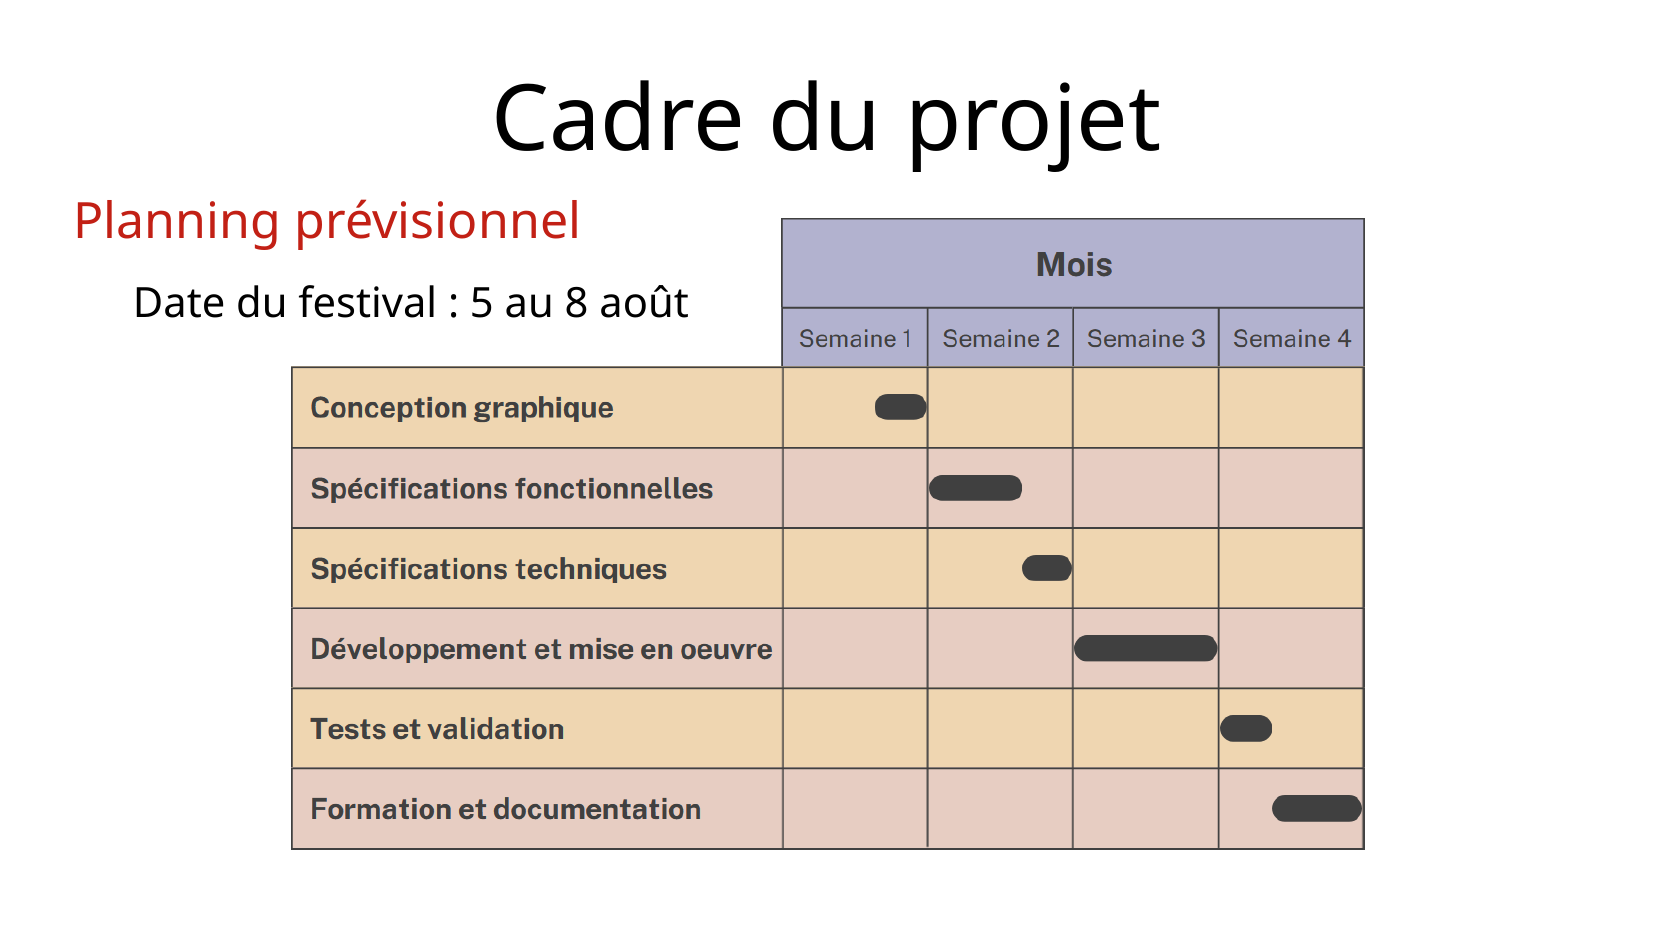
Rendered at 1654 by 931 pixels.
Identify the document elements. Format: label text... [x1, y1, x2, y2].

text_box Planning prévisionnel [59, 177, 621, 253]
title Cadre du projet [82, 37, 1571, 193]
text_box Date du festival : 5 au 8 août [118, 265, 739, 332]
picture [280, 206, 1374, 857]
